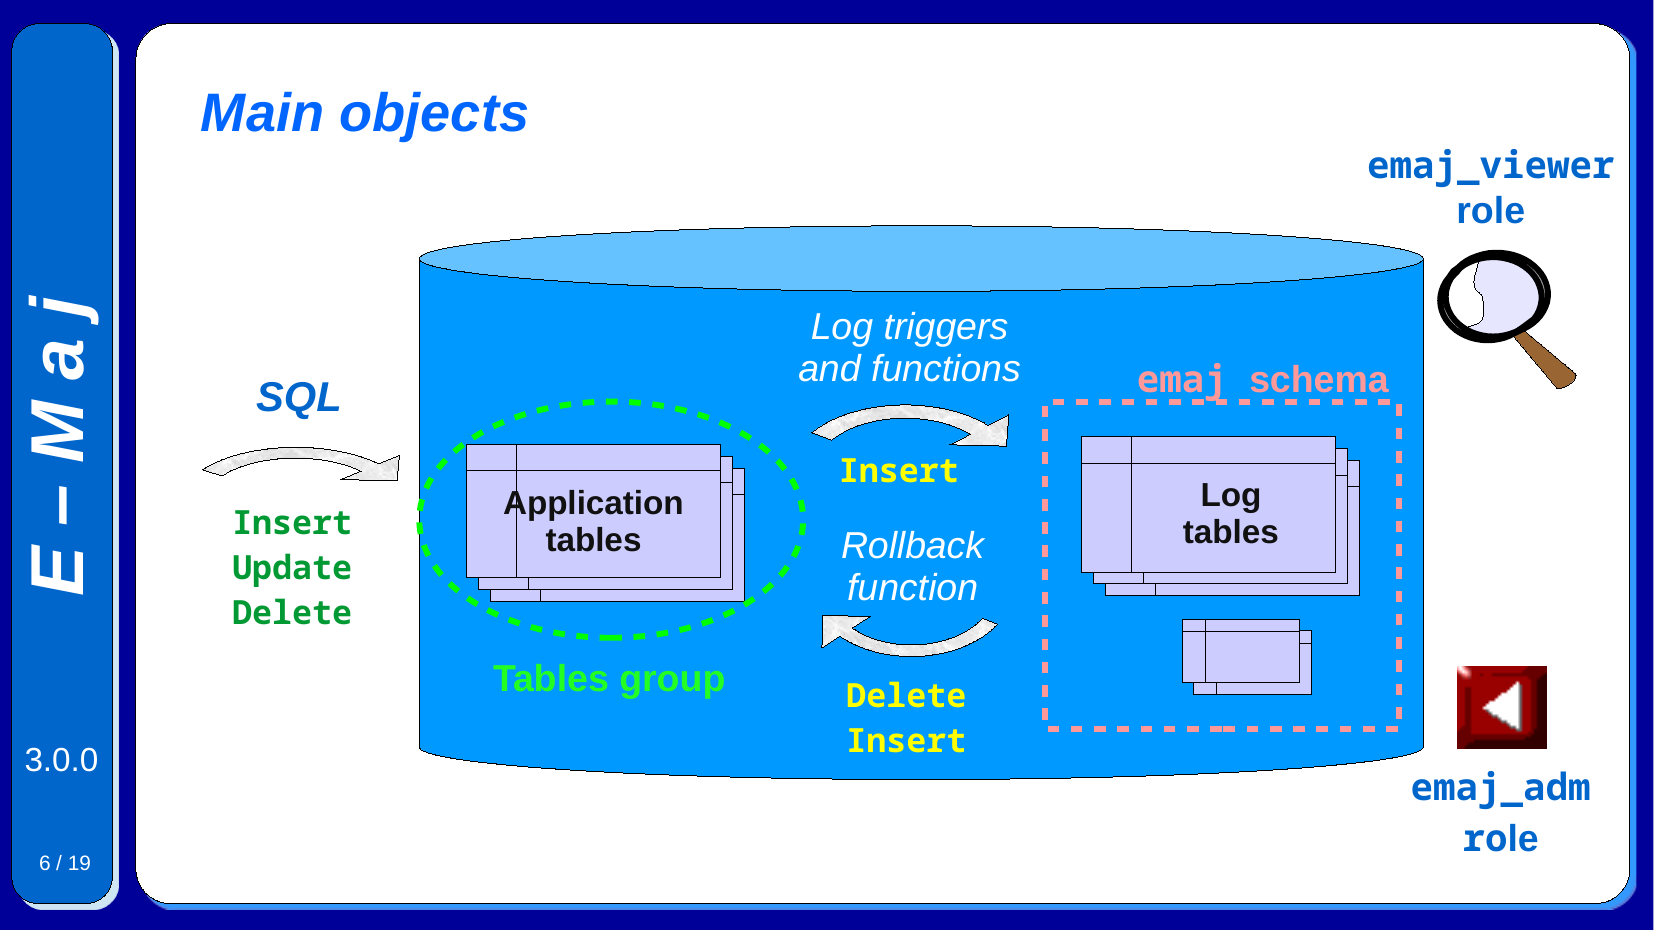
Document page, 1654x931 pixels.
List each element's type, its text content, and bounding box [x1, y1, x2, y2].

text_box emaj_viewer role [1352, 131, 1630, 233]
text_box [202, 447, 400, 481]
text_box [1440, 252, 1577, 389]
text_box Application tables [448, 476, 739, 569]
text_box emaj_adm role [1395, 752, 1609, 859]
title Main objects [200, 34, 1575, 191]
text_box Delete Insert [802, 664, 1010, 759]
text_box Insert Update Delete [183, 491, 402, 626]
text_box [419, 260, 1424, 780]
text_box Tables group [478, 649, 768, 707]
text_box Rollback function [755, 516, 1070, 616]
text_box SQL [194, 366, 404, 428]
picture [1457, 666, 1547, 749]
text_box Log triggers and functions [761, 298, 1058, 398]
text_box Log tables [1138, 468, 1323, 561]
text_box emaj schema [1122, 344, 1404, 406]
text_box Insert [817, 439, 981, 494]
